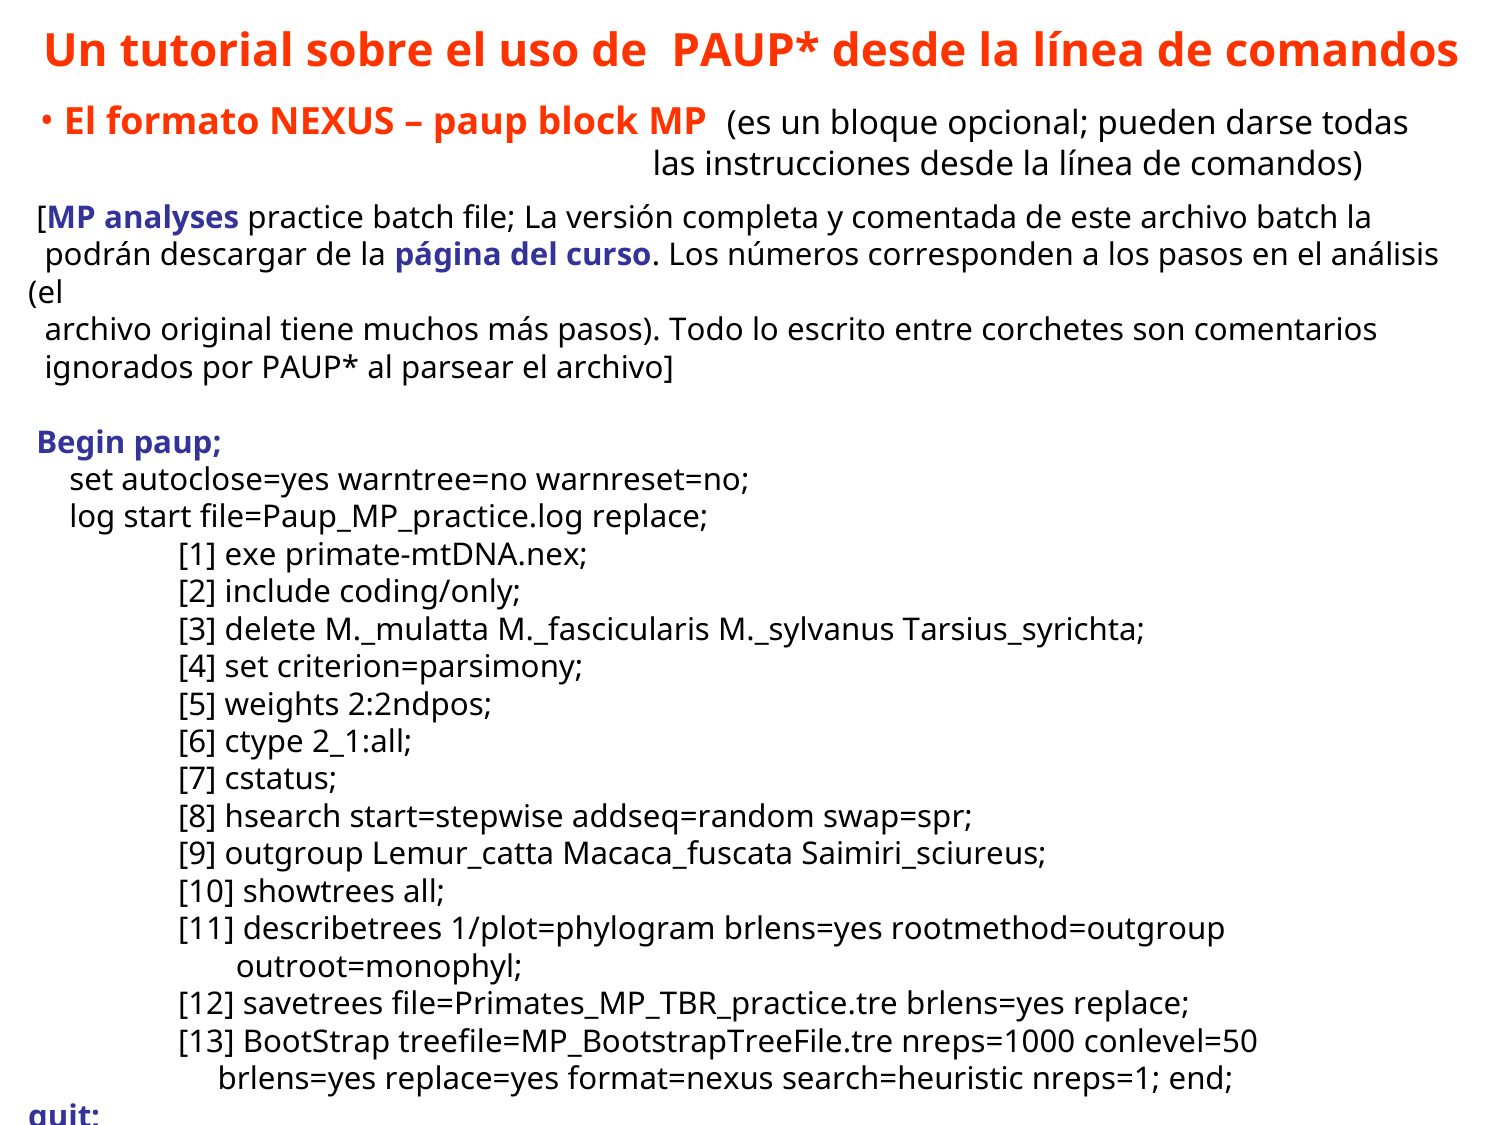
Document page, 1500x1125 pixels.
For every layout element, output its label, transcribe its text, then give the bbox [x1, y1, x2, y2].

text_box Un tutorial sobre el uso de PAUP* desde la línea de comandos [28, 13, 1475, 84]
text_box El formato NEXUS – paup block MP (es un bloque opcional; pueden darse todas las instrucciones desde la línea de comandos) [25, 89, 1469, 190]
text_box [MP analyses practice batch file; La versión completa y comentada de este archivo batch la podrán descargar de la página del curso. Los números corresponden a los pasos en el análisis (el archivo original tiene muchos más pasos). Todo lo escrito entre corchetes son comentarios ignorados por PAUP* al parsear el archivo] Begin paup; set autoclose=yes warntree=no warnreset=no; log start file=Paup_MP_practice.log replace; [1] exe primate-mtDNA.nex; [2] include coding/only; [3] delete M._mulatta M._fascicularis M._sylvanus Tarsius_syrichta; [4] set criterion=parsimony; [5] weights 2:2ndpos; [6] ctype 2_1:all; [7] cstatus; [8] hsearch start=stepwise addseq=random swap=spr; [9] outgroup Lemur_catta Macaca_fuscata Saimiri_sciureus; [10] showtrees all; [11] describetrees 1/plot=phylogram brlens=yes rootmethod=outgroup outroot=monophyl; [12] savetrees file=Primates_MP_TBR_practice.tre brlens=yes replace; [13] BootStrap treefile=MP_BootstrapTreeFile.tre nreps=1000 conlevel=50 brlens=yes replace=yes format=nexus search=heuristic nreps=1; end; quit; [13, 189, 1467, 1125]
